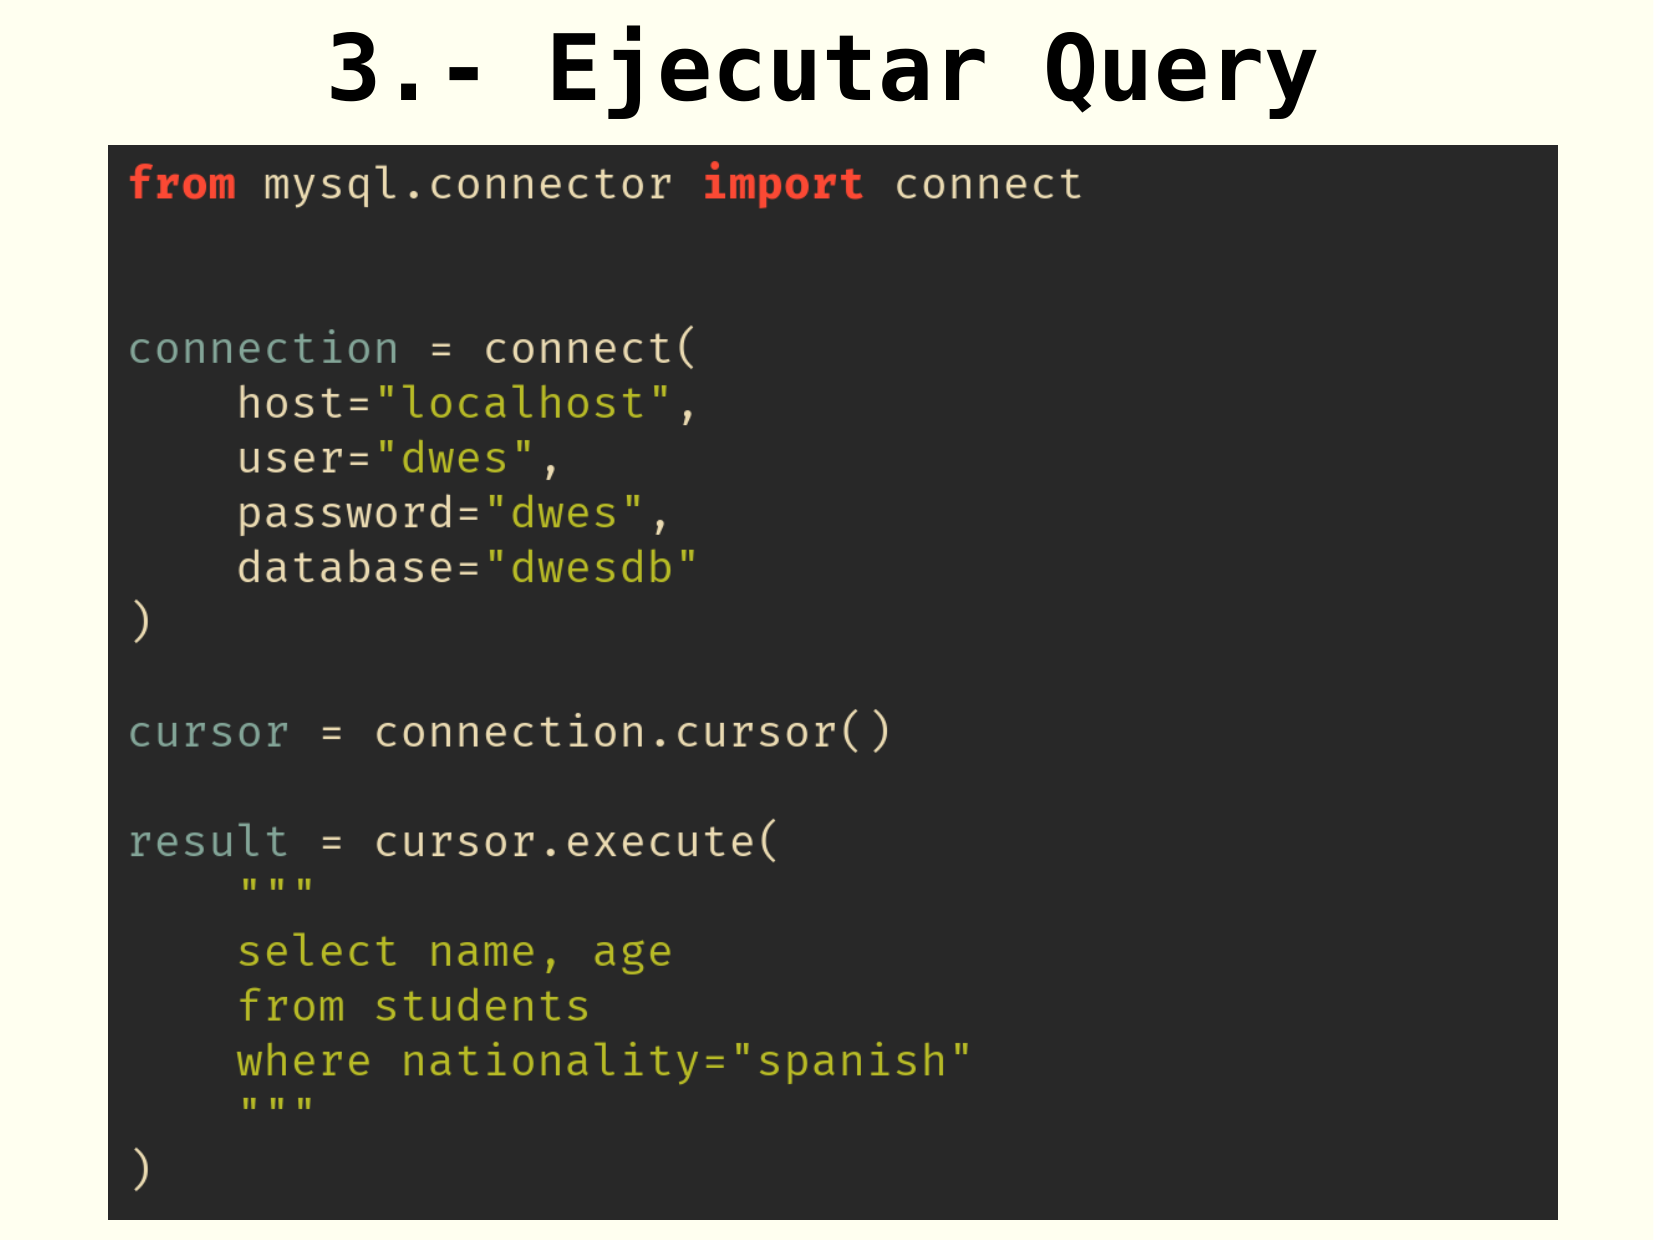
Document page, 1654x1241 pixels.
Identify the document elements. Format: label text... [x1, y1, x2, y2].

title 3.- Ejecutar Query [33, 4, 1613, 133]
picture [108, 145, 1558, 1220]
